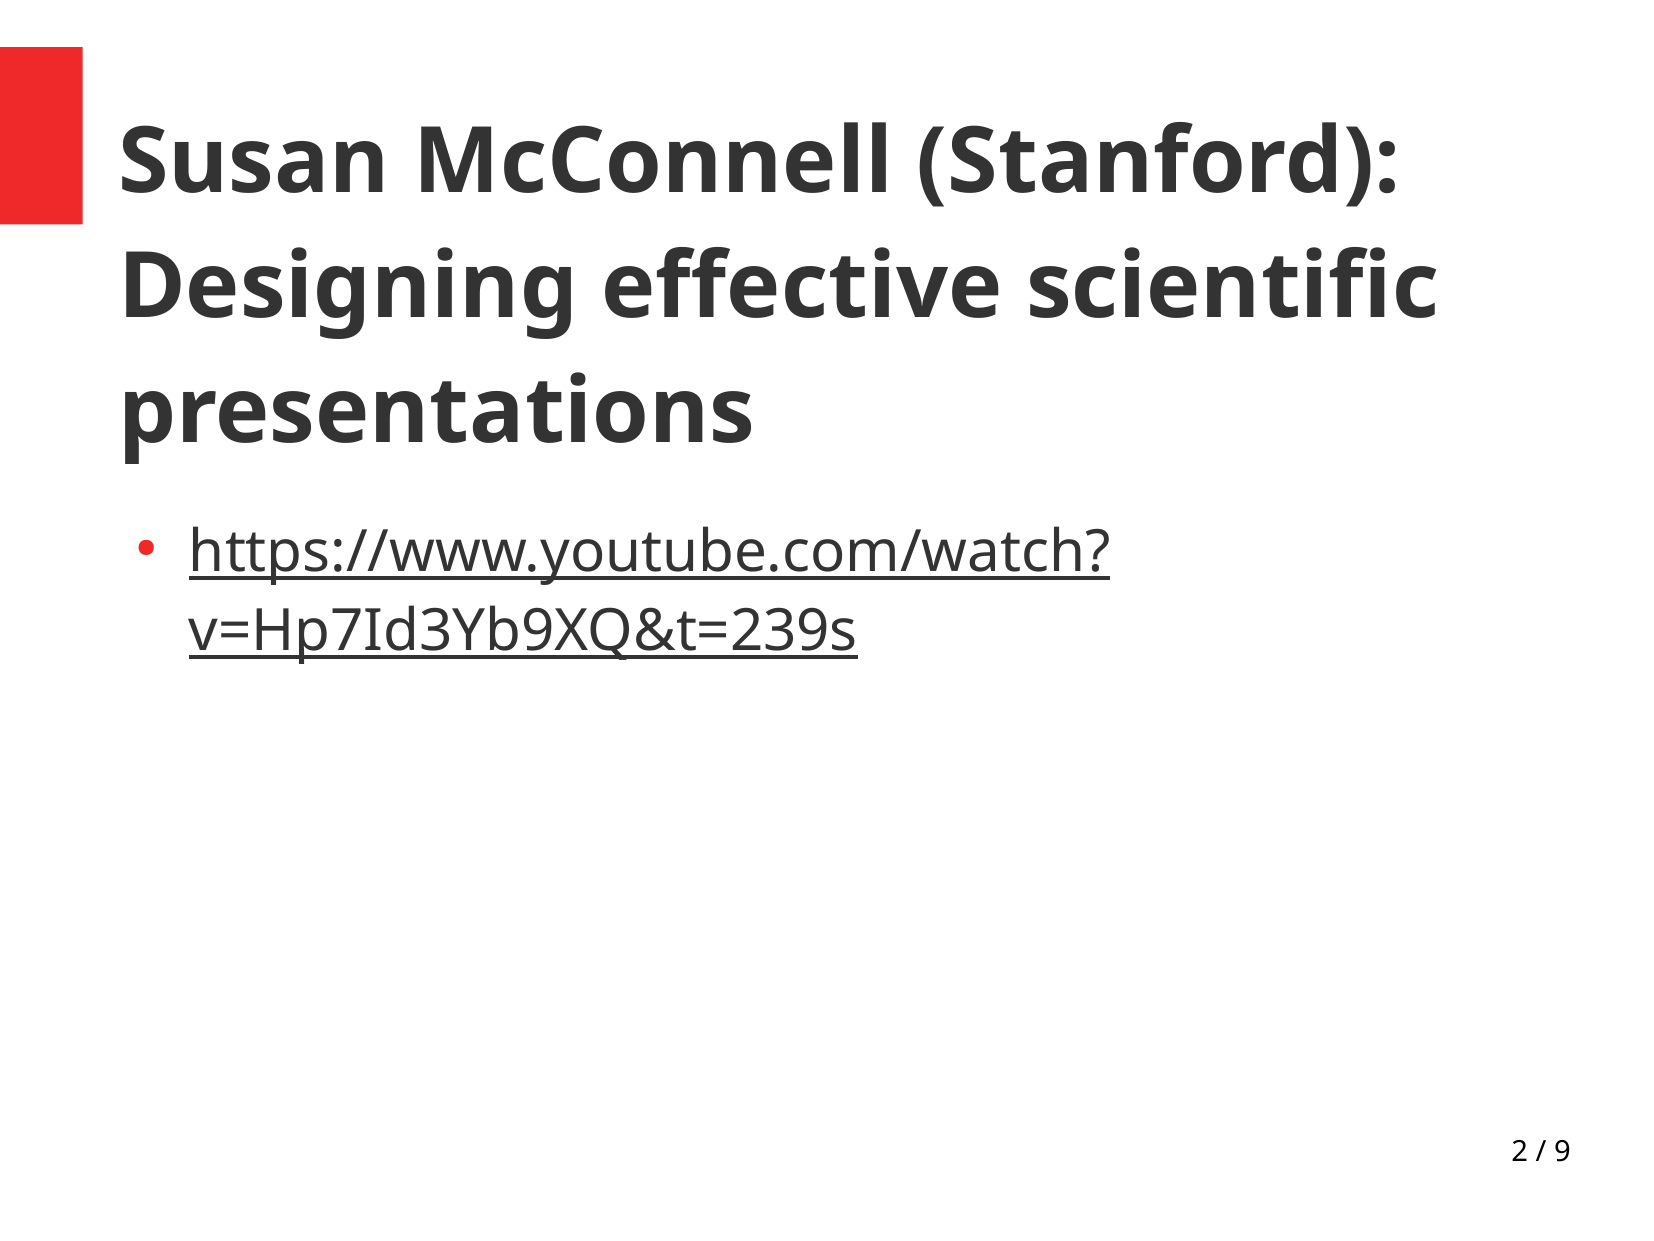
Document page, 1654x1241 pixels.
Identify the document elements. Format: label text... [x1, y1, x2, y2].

title Susan McConnell (Stanford): Designing effective scientific presentations [118, 94, 1571, 470]
list https://www.youtube.com/watch?v=Hp7Id3Yb9XQ&t=239s [118, 509, 1536, 1229]
